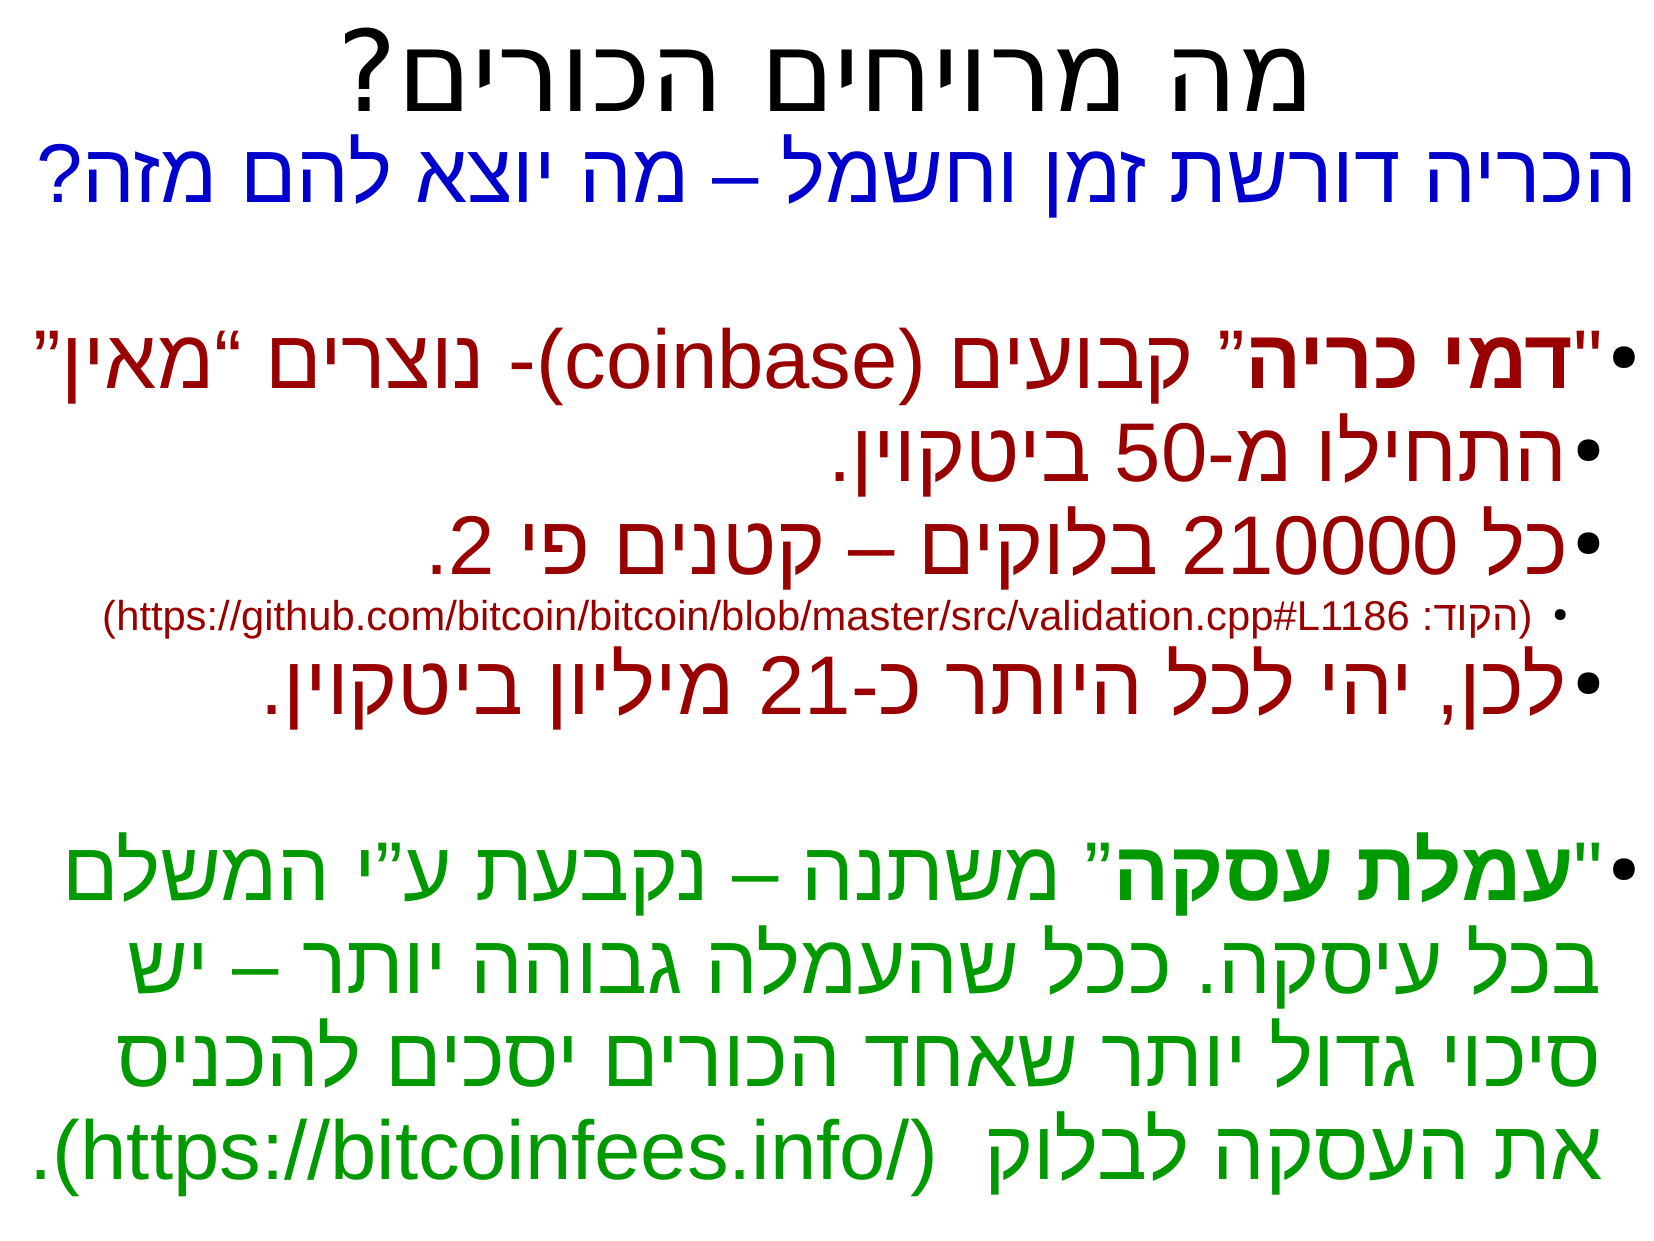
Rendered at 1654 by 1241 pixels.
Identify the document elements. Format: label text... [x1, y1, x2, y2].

text_box מה מרויחים הכורים? [0, 0, 1654, 120]
text_box הכריה דורשת זמן וחשמל – מה יוצא להם מזה? "דמי כריה” קבועים (coinbase)- נוצרים “מאין” התחילו מ-50 ביטקוין. כל 210000 בלוקים – קטנים פי 2. (הקוד: https://github.com/bitcoin/bitcoin/blob/master/src/validation.cpp#L1186) לכן, יהי לכל היותר כ-21 מיליון ביטקוין. "עמלת עסקה” משתנה – נקבעת ע”י המשלם בכל עיסקה. ככל שהעמלה גבוהה יותר – יש סיכוי גדול יותר שאחד הכורים יסכים להכניס את העסקה לבלוק (https://bitcoinfees.info/). [0, 120, 1654, 1205]
